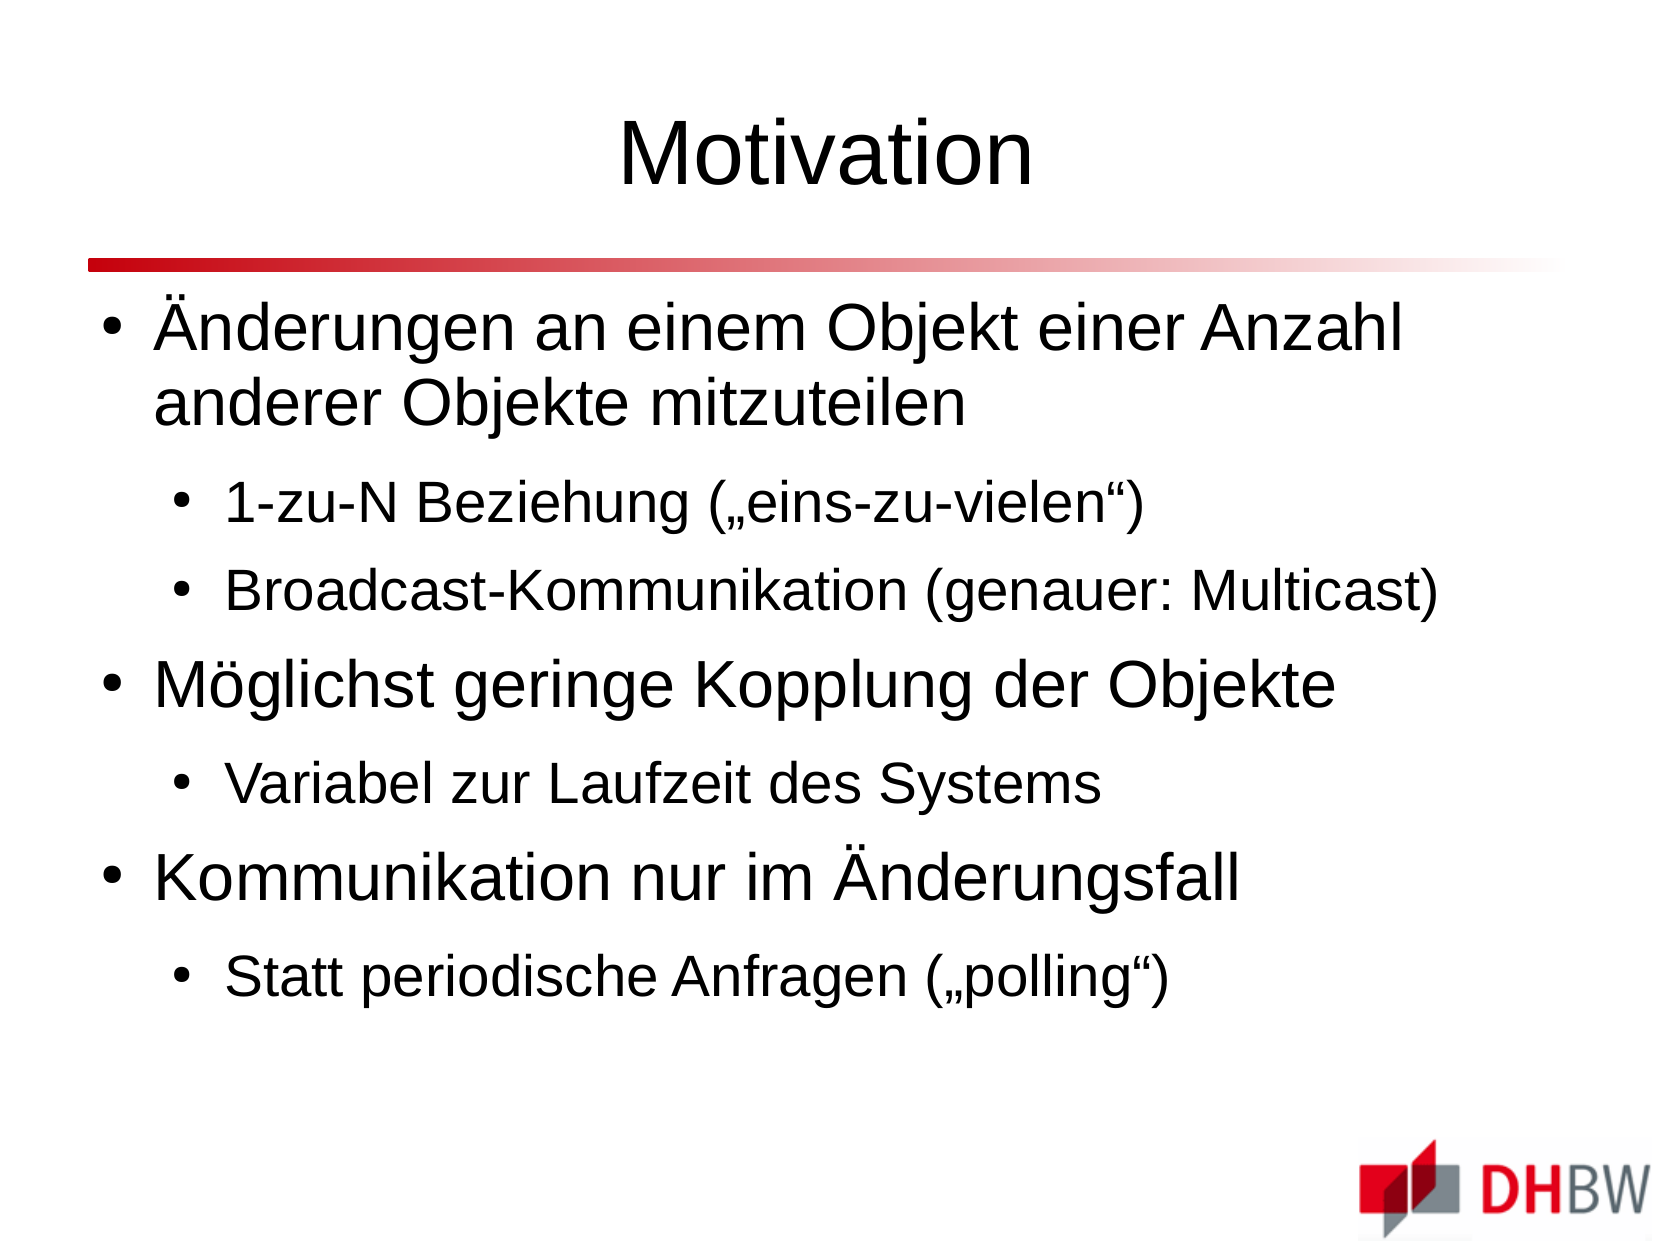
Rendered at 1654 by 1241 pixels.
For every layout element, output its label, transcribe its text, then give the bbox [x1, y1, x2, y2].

list Änderungen an einem Objekt einer Anzahl anderer Objekte mitzuteilen 1-zu-N Beziehung („eins-zu-vielen“) Broadcast-Kommunikation (genauer: Multicast) Möglichst geringe Kopplung der Objekte Variabel zur Laufzeit des Systems Kommunikation nur im Änderungsfall Statt periodische Anfragen („polling“) [82, 290, 1571, 1097]
picture [1358, 1137, 1652, 1241]
title Motivation [82, 56, 1571, 250]
